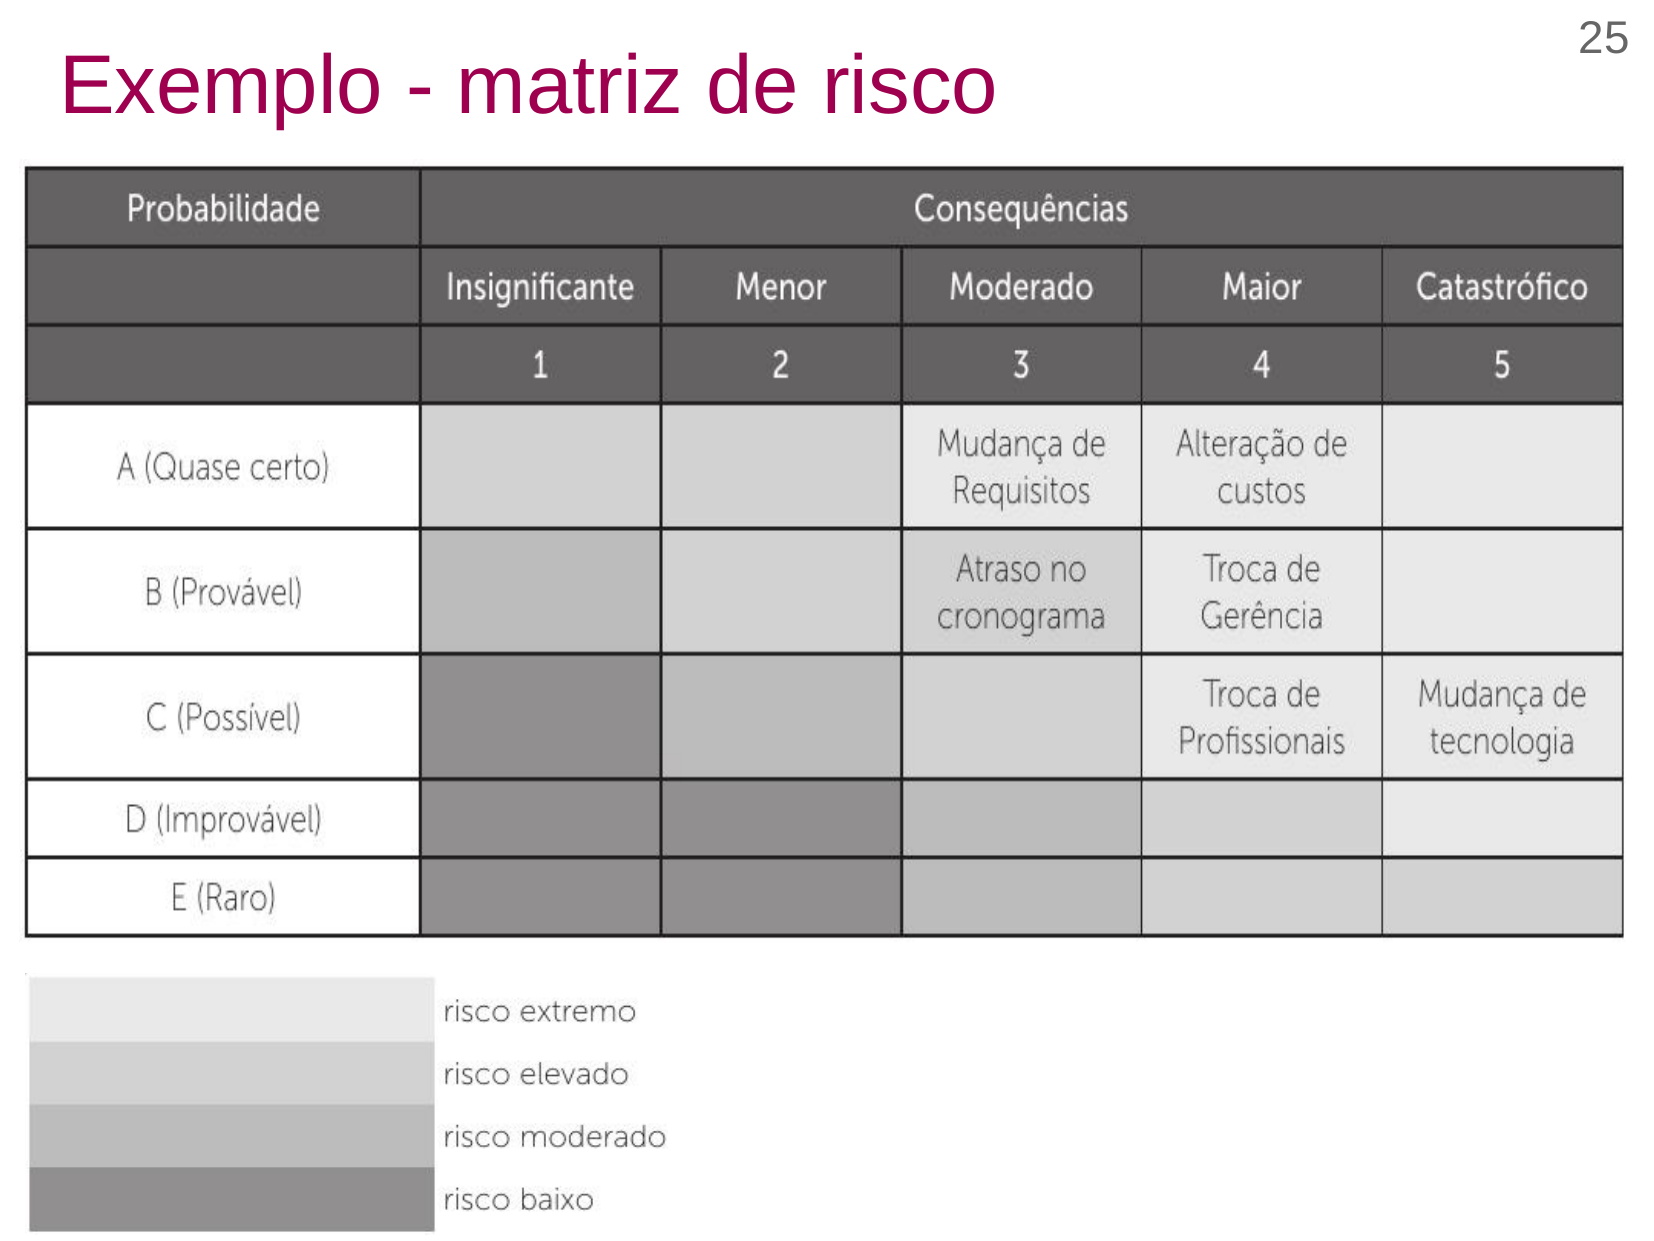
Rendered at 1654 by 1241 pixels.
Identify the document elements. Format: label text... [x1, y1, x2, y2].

picture [19, 159, 1630, 944]
picture [25, 973, 668, 1235]
title Exemplo - matriz de risco [59, 29, 1595, 148]
